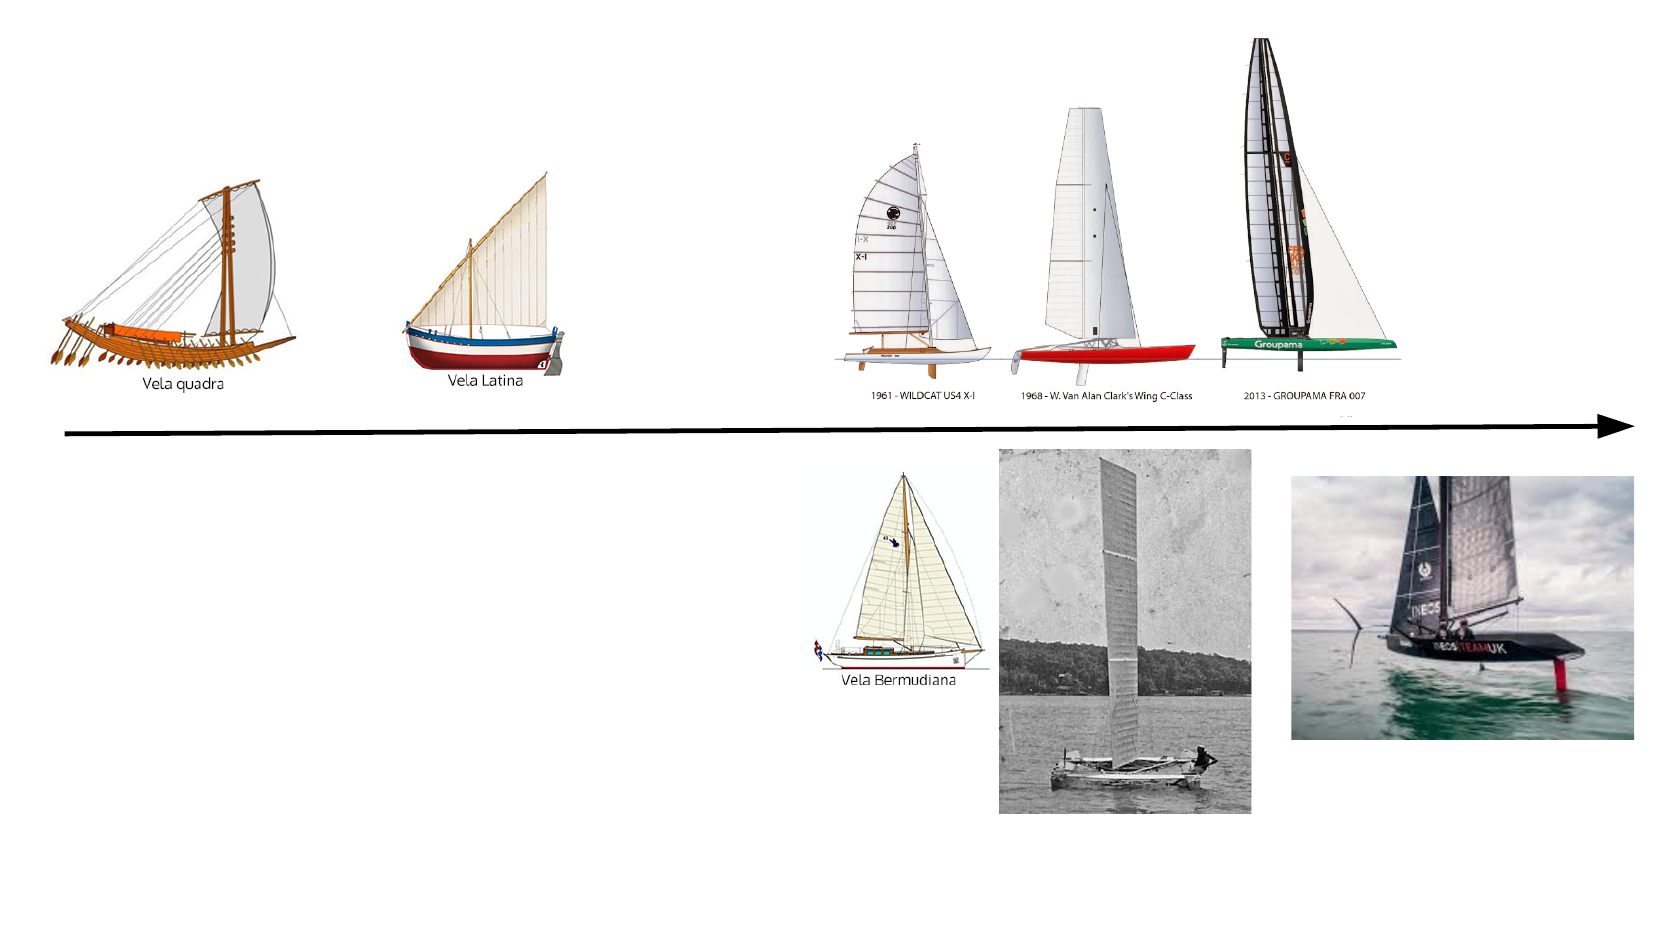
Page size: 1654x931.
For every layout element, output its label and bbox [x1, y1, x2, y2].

picture [802, 467, 995, 685]
picture [46, 176, 324, 398]
picture [1291, 476, 1635, 740]
picture [399, 171, 568, 391]
picture [829, 30, 1406, 417]
picture [999, 449, 1252, 814]
